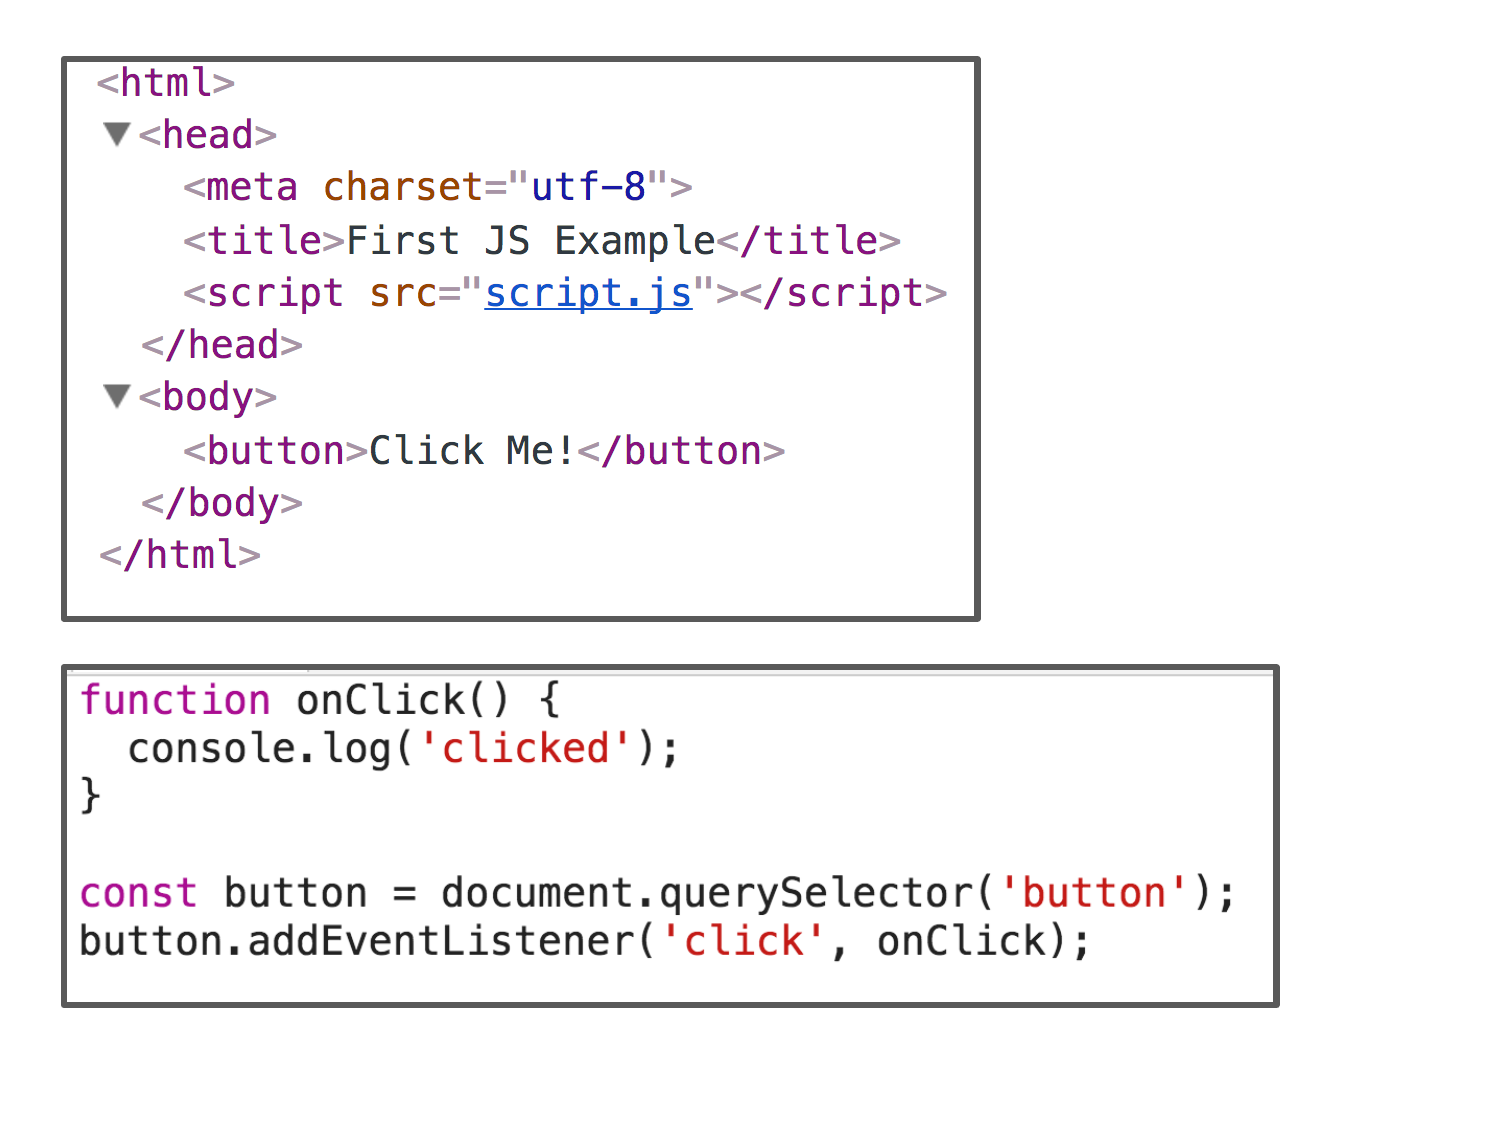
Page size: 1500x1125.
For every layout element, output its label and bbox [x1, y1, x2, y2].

picture [67, 62, 975, 616]
picture [67, 670, 1274, 1003]
